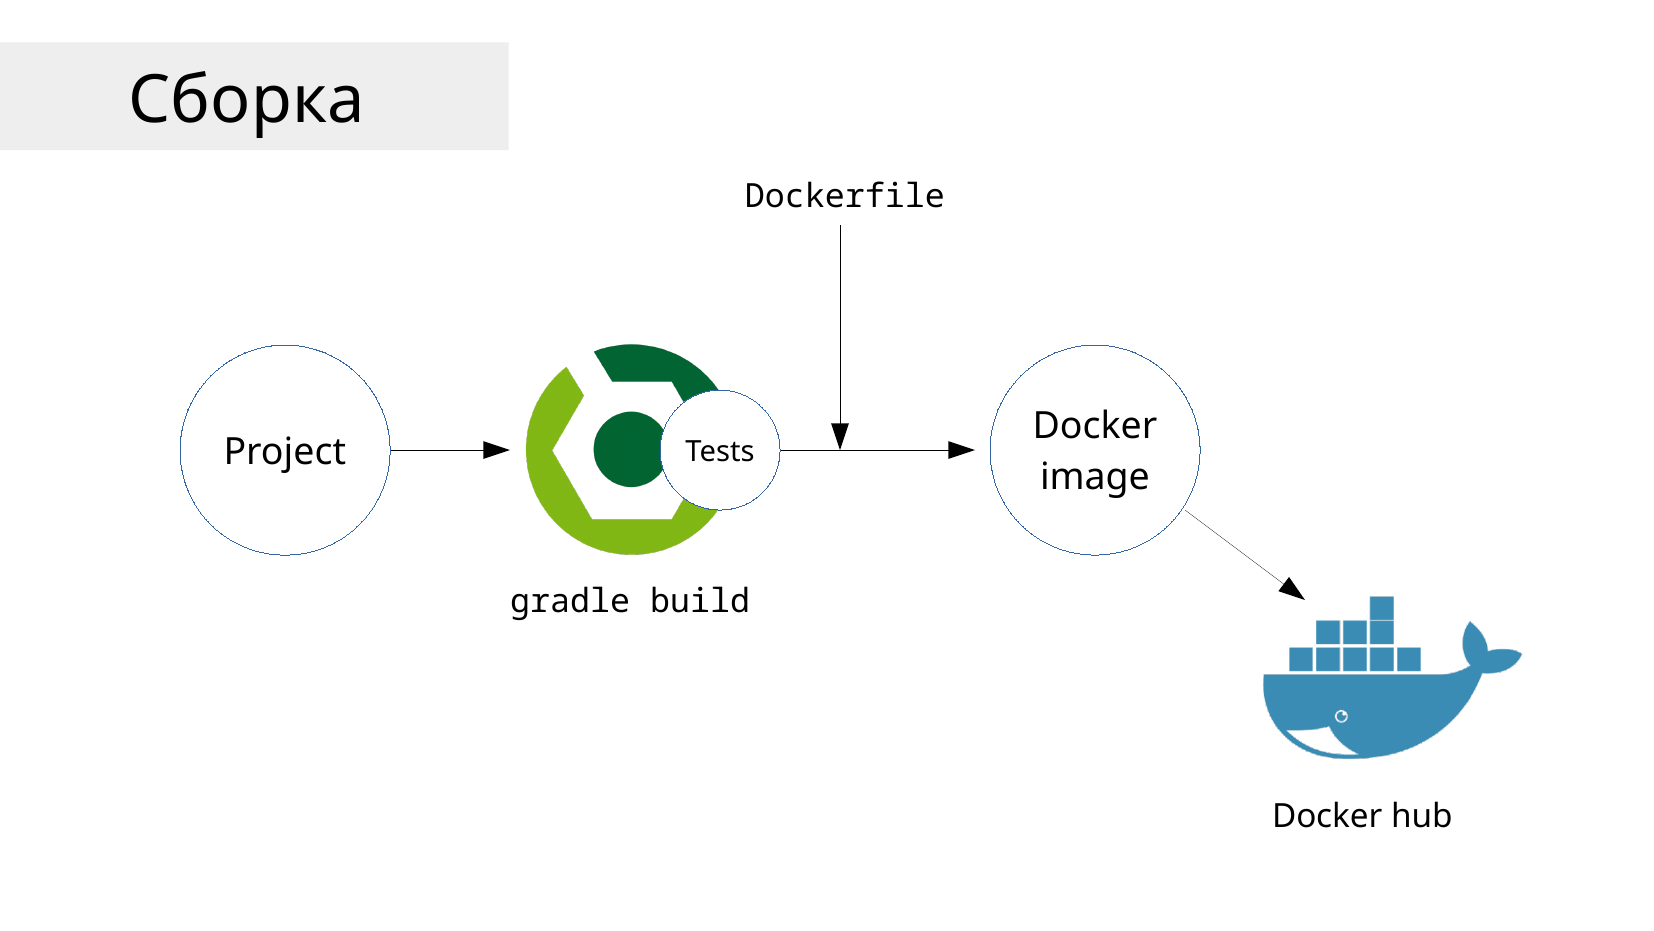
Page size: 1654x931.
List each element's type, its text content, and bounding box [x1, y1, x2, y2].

text_box Dockerfile [730, 165, 961, 224]
text_box gradle build [495, 570, 766, 629]
picture [1260, 545, 1525, 811]
picture [525, 344, 736, 556]
title Сборка [0, 42, 509, 151]
text_box Project [180, 345, 391, 556]
text_box Docker image [990, 345, 1201, 556]
text_box Docker hub [1257, 784, 1486, 841]
text_box Tests [660, 390, 781, 511]
